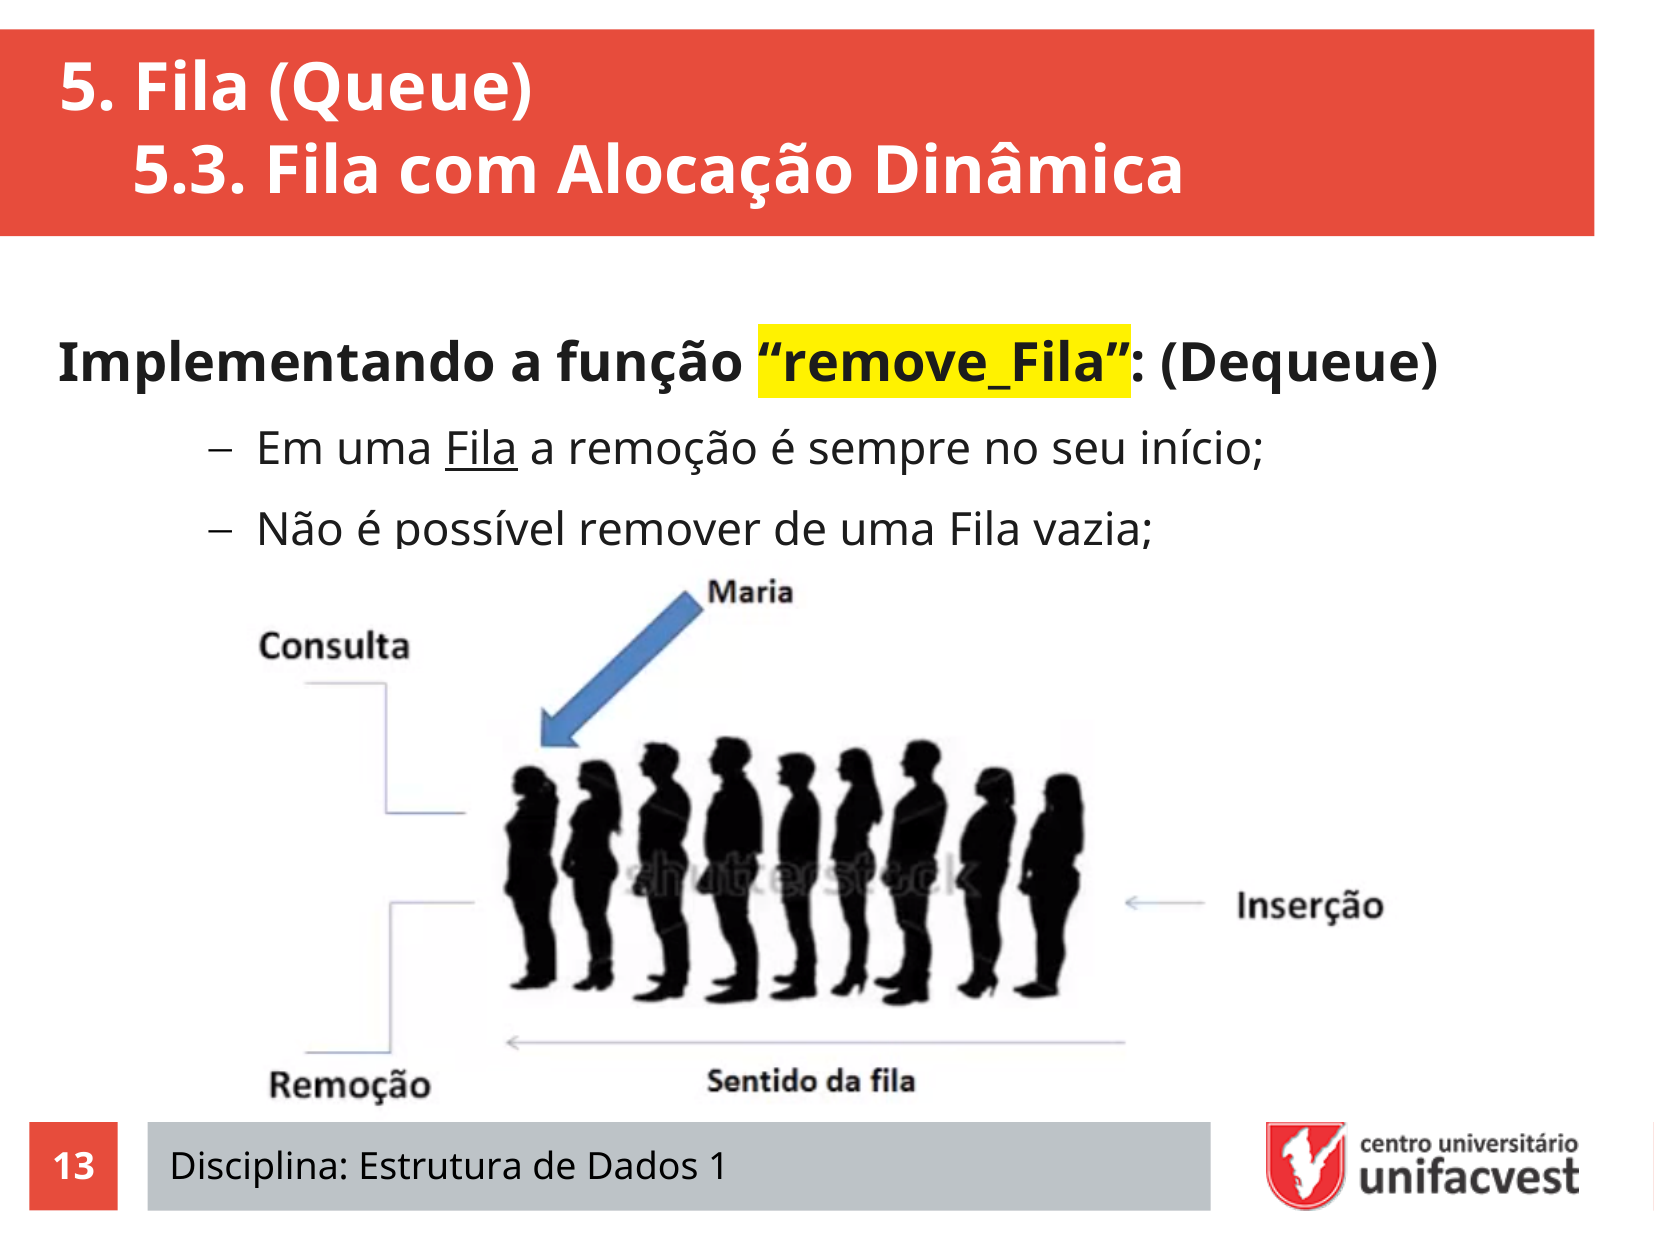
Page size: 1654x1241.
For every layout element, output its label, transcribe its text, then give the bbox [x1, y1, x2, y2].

picture [236, 549, 1579, 1211]
text_box Disciplina: Estrutura de Dados 1 [154, 1132, 1205, 1196]
list Implementando a função “remove_Fila”: (Dequeue) Em uma Fila a remoção é sempre no seu início; Não é possível remover de uma Fila vazia; [59, 324, 1566, 1093]
text_box [1238, 1120, 1654, 1212]
title 5. Fila (Queue) 5.3. Fila com Alocação Dinâmica [59, 59, 1595, 207]
